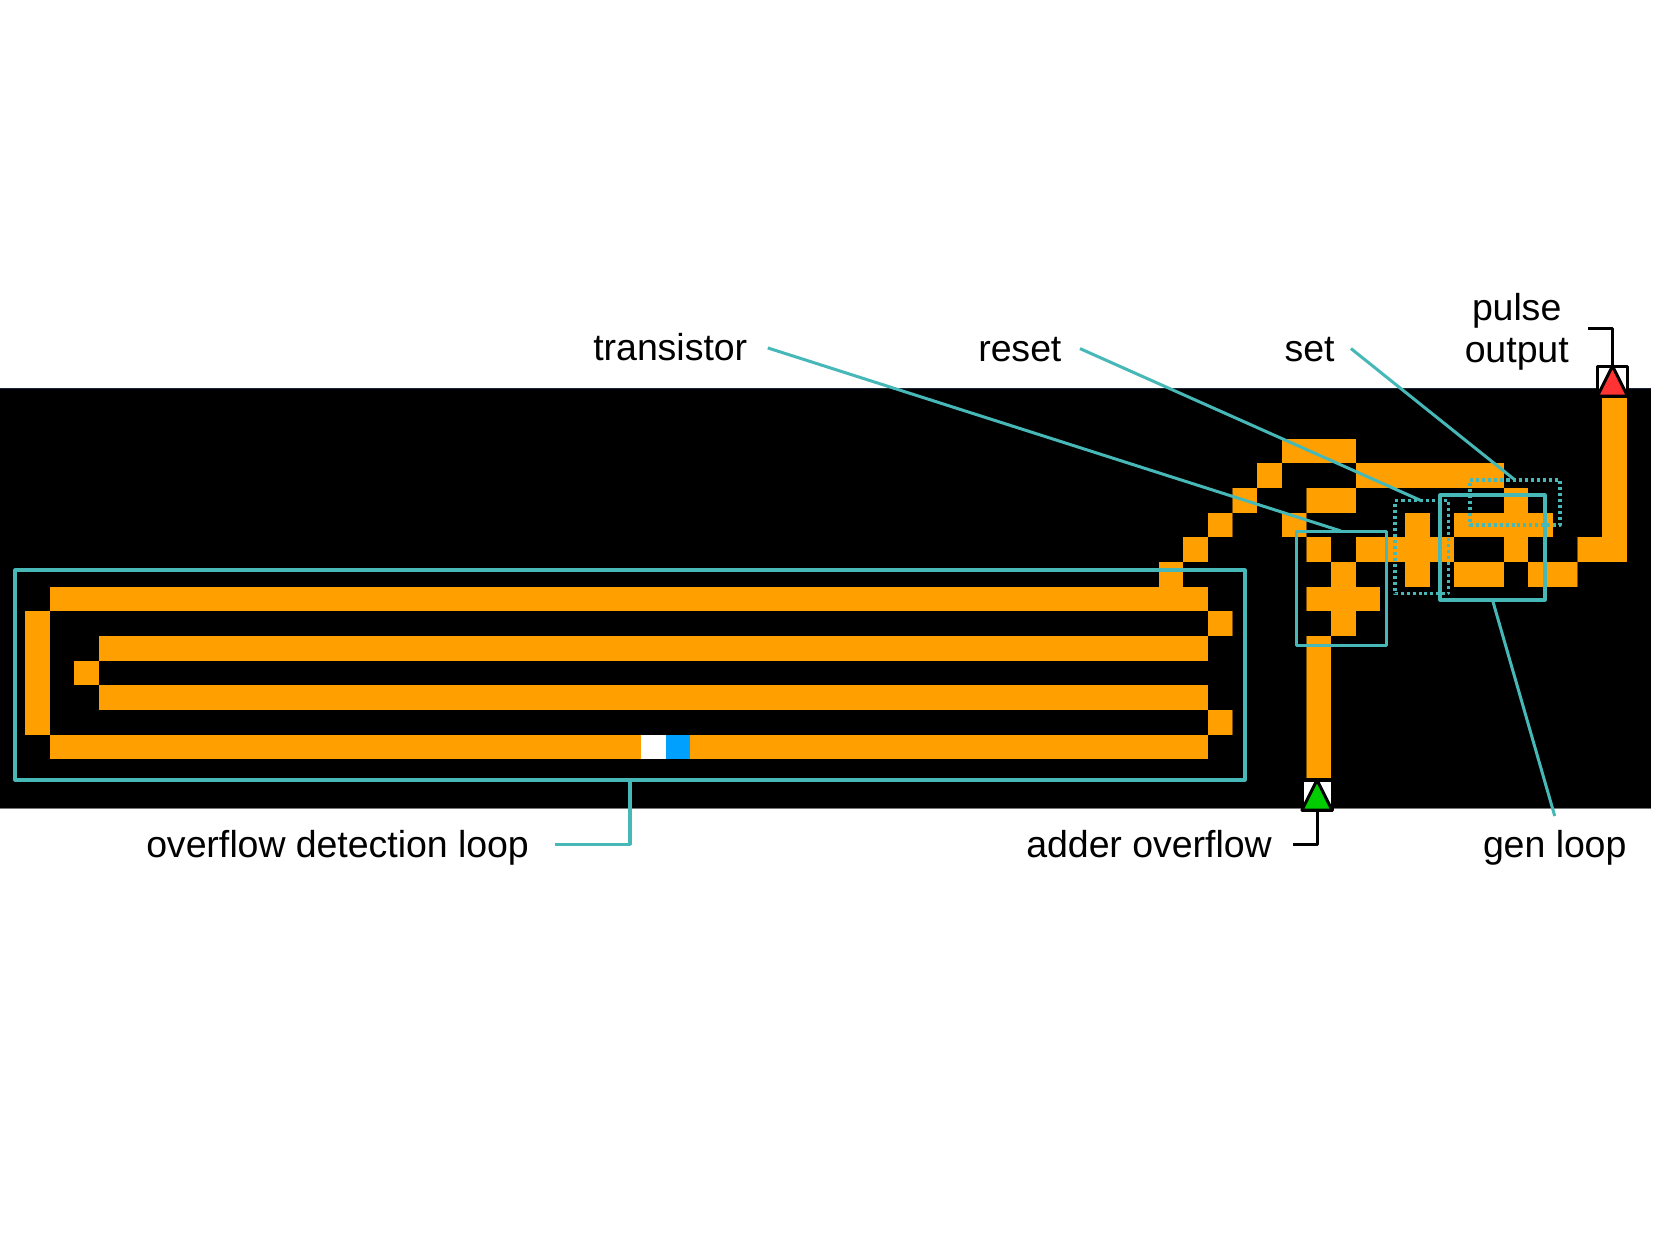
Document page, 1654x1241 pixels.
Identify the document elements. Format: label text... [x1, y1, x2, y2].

text_box gen loop [1463, 816, 1647, 874]
text_box transistor [572, 319, 768, 377]
picture [1442, 497, 1543, 598]
picture [1298, 533, 1385, 644]
text_box [1301, 780, 1333, 811]
text_box reset [960, 320, 1081, 378]
picture [17, 572, 1243, 778]
text_box overflow detection loop [120, 815, 556, 873]
text_box pulse output [1445, 278, 1589, 378]
text_box adder overflow [1005, 815, 1294, 873]
text_box [1597, 366, 1628, 397]
picture [0, 388, 1651, 809]
text_box set [1268, 320, 1351, 378]
